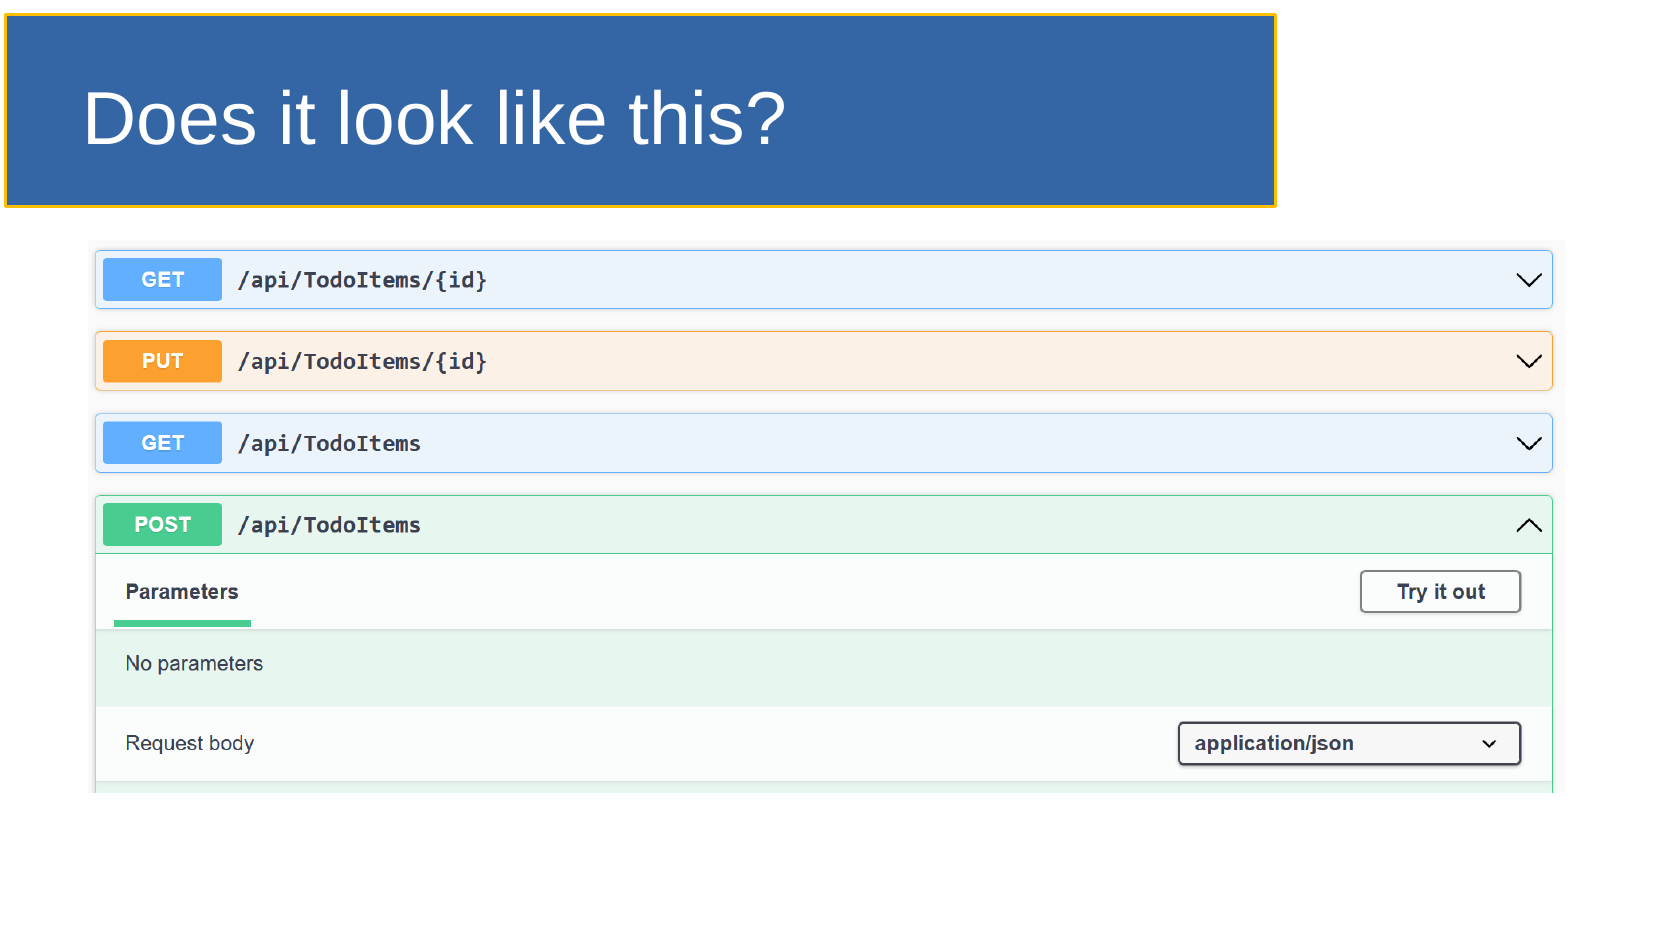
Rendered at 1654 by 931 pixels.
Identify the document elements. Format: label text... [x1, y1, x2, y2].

title Does it look like this? [82, 44, 1235, 192]
picture [88, 240, 1565, 793]
